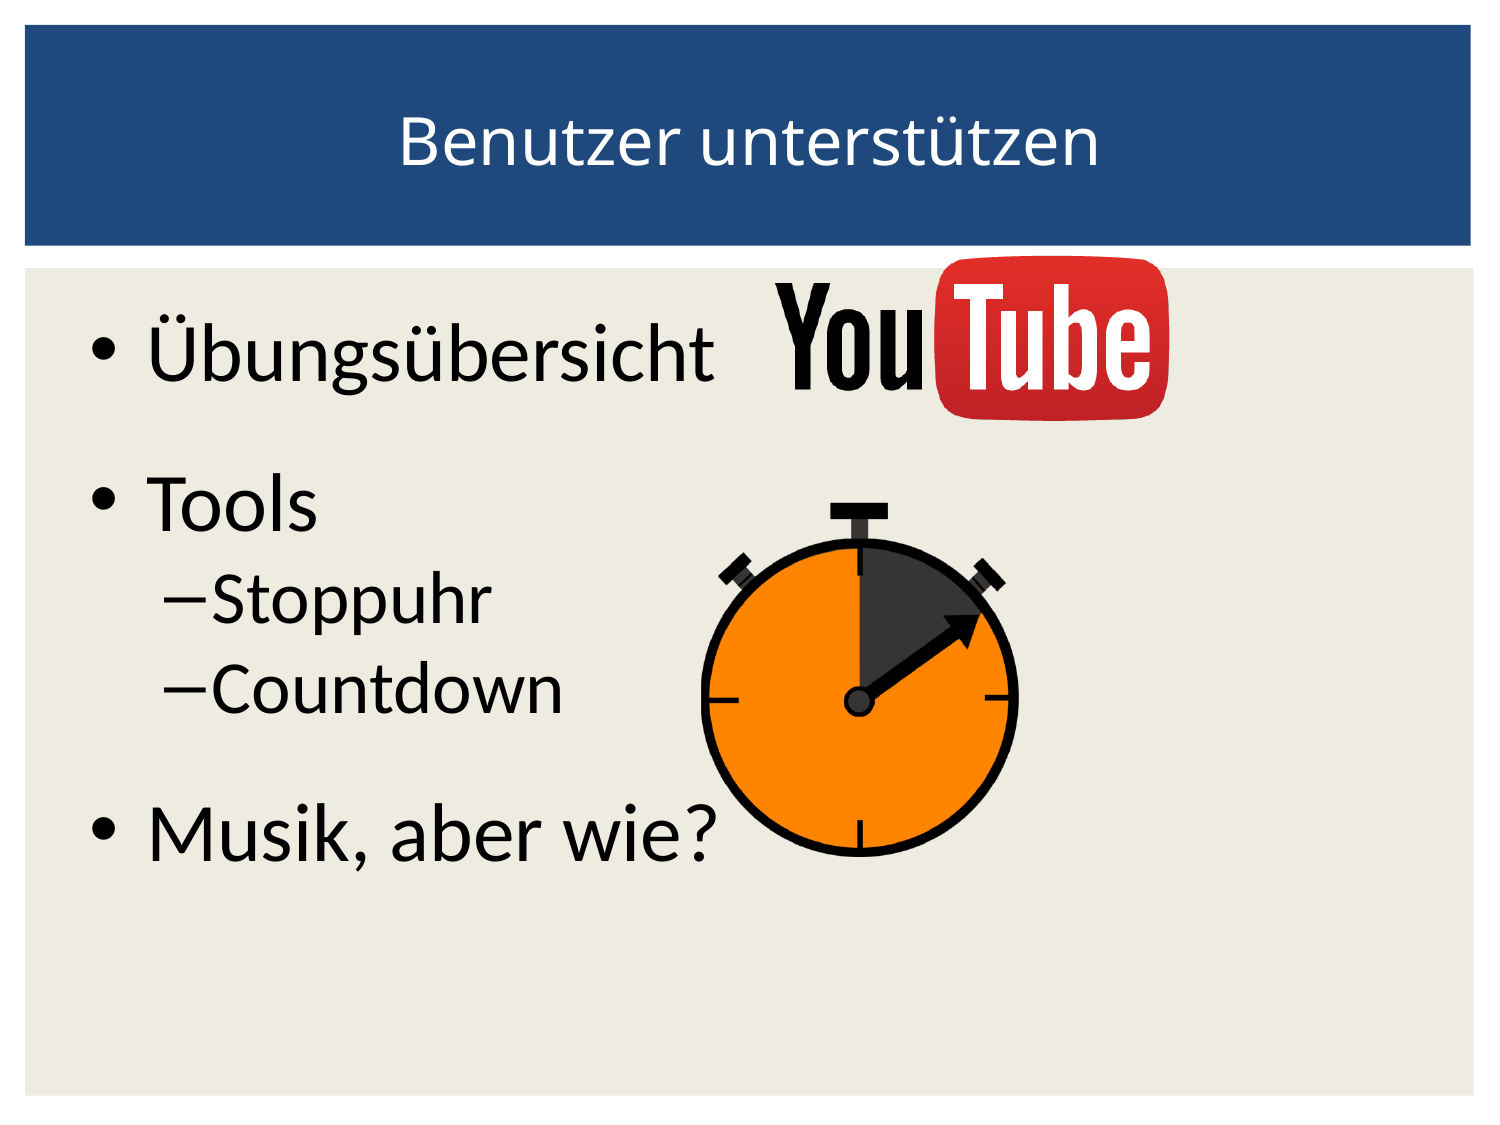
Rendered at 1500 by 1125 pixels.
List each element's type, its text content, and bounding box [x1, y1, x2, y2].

picture [667, 148, 1275, 857]
text_box Übungsübersicht Tools Stoppuhr Countdown Musik, aber wie? [75, 290, 1425, 1094]
text_box Benutzer unterstützen [75, 45, 1425, 233]
